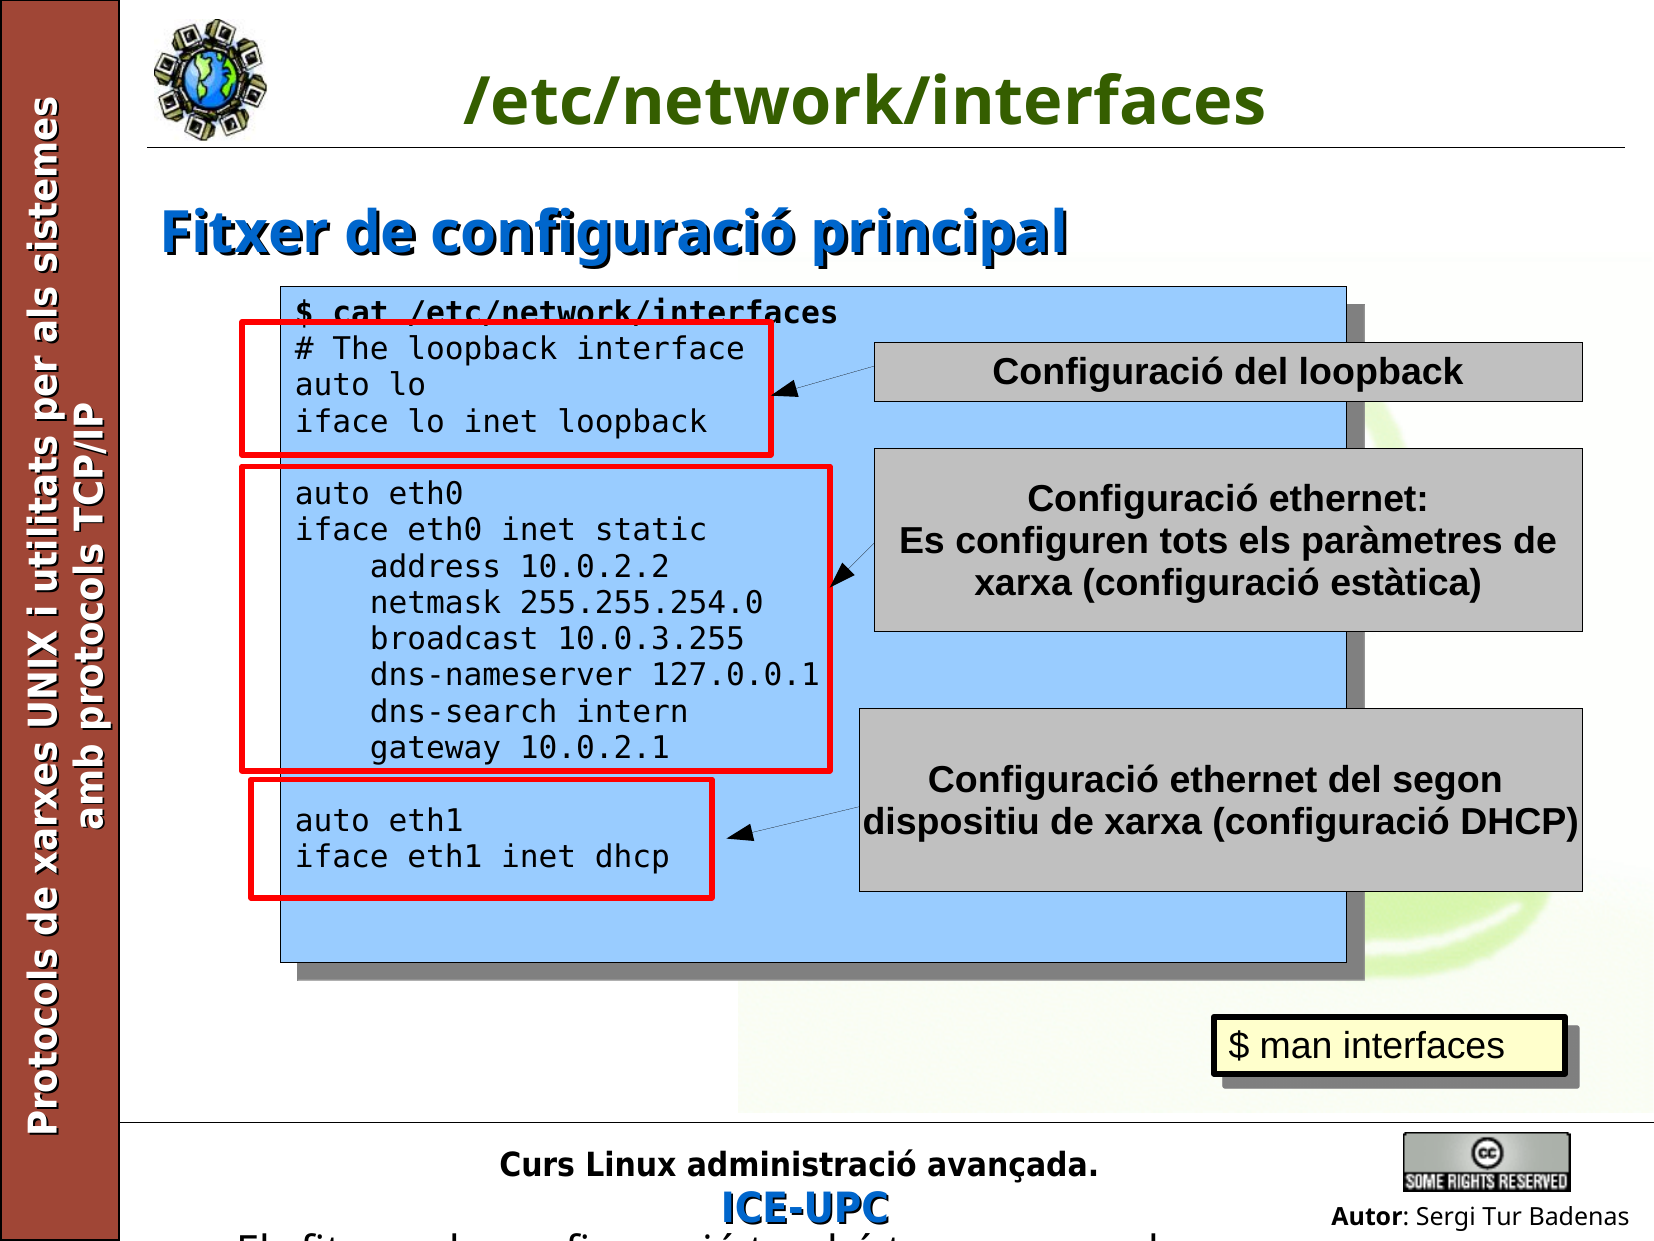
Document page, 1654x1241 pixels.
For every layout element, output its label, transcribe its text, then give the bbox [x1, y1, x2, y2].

title /etc/network/interfaces [129, 49, 1619, 148]
picture [154, 19, 268, 49]
text_box Configuració del loopback [874, 342, 1583, 402]
text_box Configuració ethernet: Es configuren tots els paràmetres de xarxa (configuració estàtica) [874, 448, 1583, 632]
picture [1403, 1132, 1571, 1192]
picture [738, 252, 1654, 1113]
list Fitxer de configuració principal Els fitxers de configuració també tenen manual [141, 189, 1630, 1064]
text_box $ man interfaces [1213, 1016, 1565, 1074]
text_box Configuració ethernet del segon dispositiu de xarxa (configuració DHCP) [859, 708, 1583, 892]
